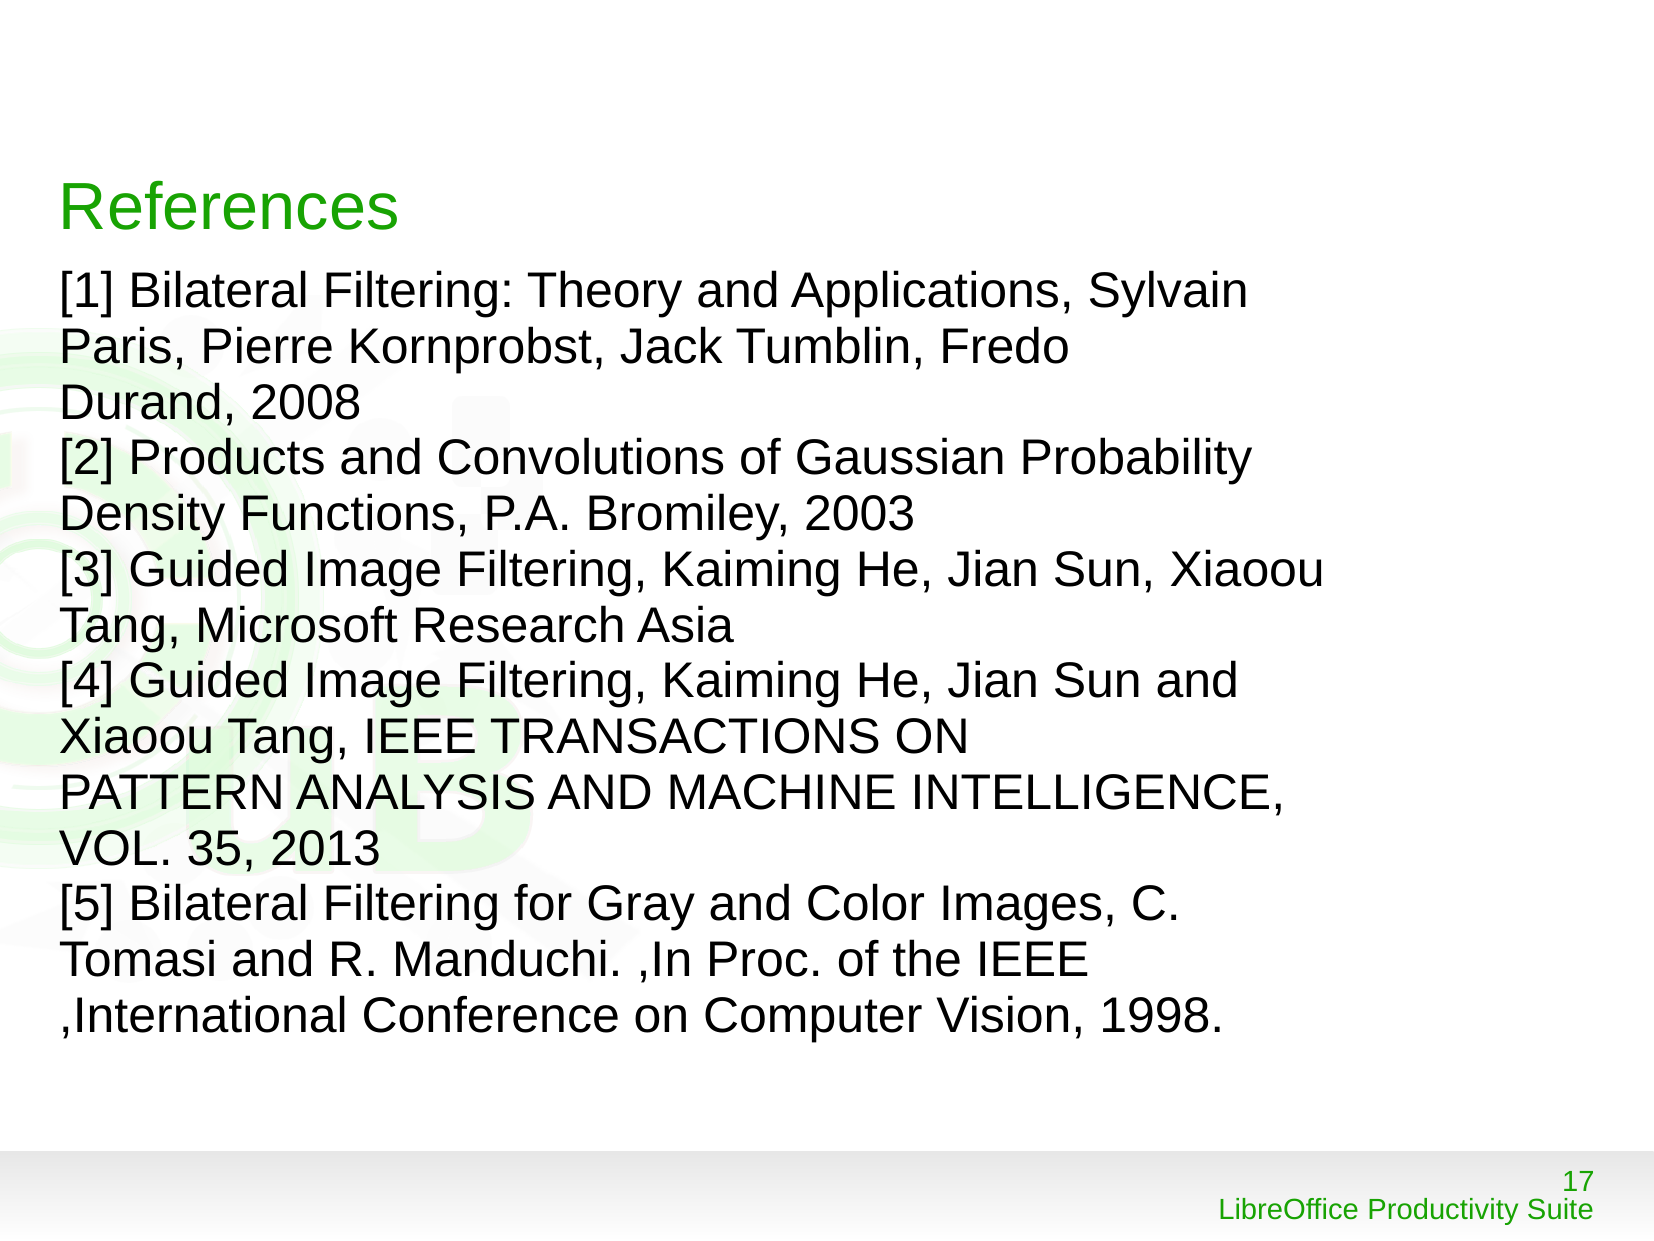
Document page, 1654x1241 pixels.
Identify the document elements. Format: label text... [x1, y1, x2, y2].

title References [59, 118, 1329, 206]
subtitle [1] Bilateral Filtering: Theory and Applications, Sylvain Paris, Pierre Kornprobst, Jack Tumblin, Fredo Durand, 2008 [2] Products and Convolutions of Gaussian Probability Density Functions, P.A. Bromiley, 2003 [3] Guided Image Filtering, Kaiming He, Jian Sun, Xiaoou Tang, Microsoft Research Asia [4] Guided Image Filtering, Kaiming He, Jian Sun and Xiaoou Tang, IEEE TRANSACTIONS ON PATTERN ANALYSIS AND MACHINE INTELLIGENCE, VOL. 35, 2013 [5] Bilateral Filtering for Gray and Color Images, C. Tomasi and R. Manduchi. ,In Proc. of the IEEE ,International Conference on Computer Vision, 1998. [59, 206, 1329, 1051]
